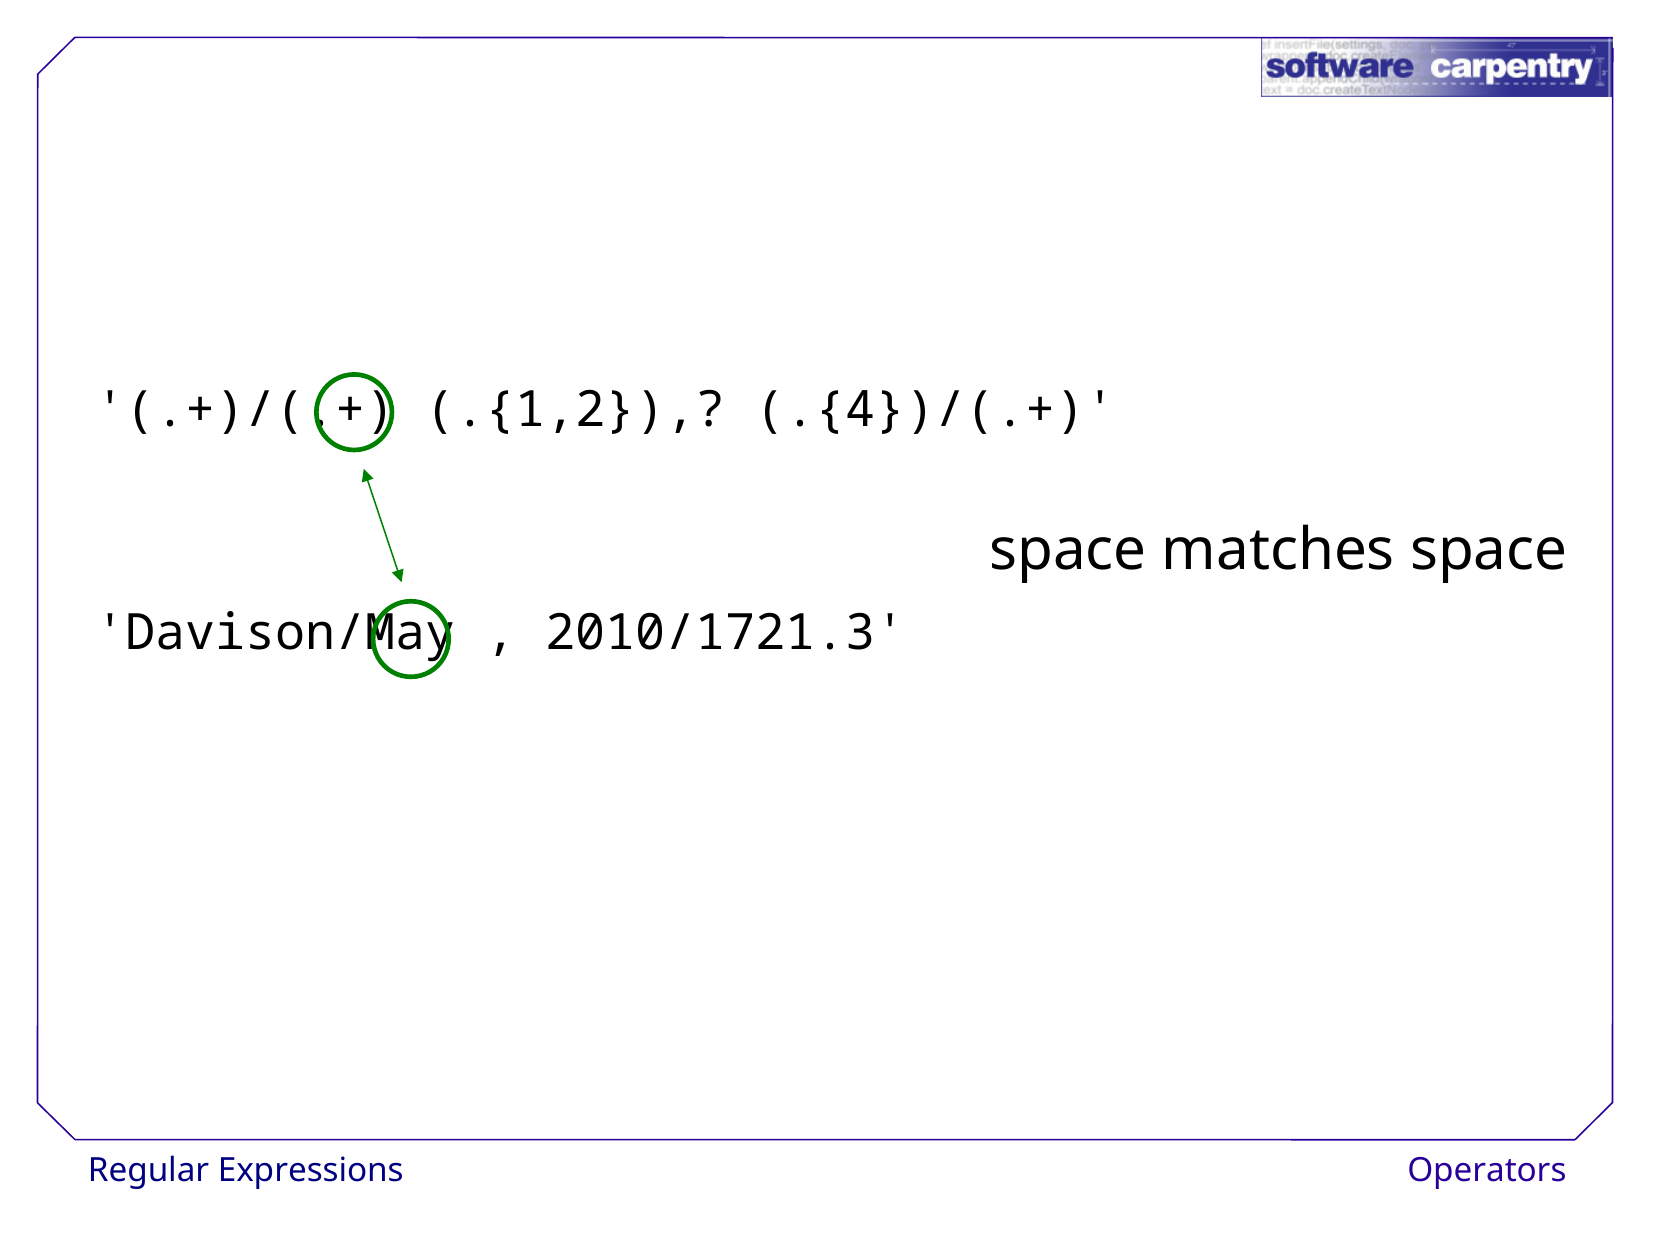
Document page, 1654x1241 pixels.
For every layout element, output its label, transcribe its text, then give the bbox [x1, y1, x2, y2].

text_box '(.+)/(.+) (.{1,2}),? (.{4})/(.+)' 'Davison/May , 2010/1721.3' [80, 374, 969, 684]
text_box space matches space [974, 468, 1583, 590]
text_box '(.+)/(.+) (.{1,2}),? (.{4})/(.+)' 'Davison/May , 2010/1721.3' [319, 377, 389, 447]
picture [1261, 39, 1613, 97]
